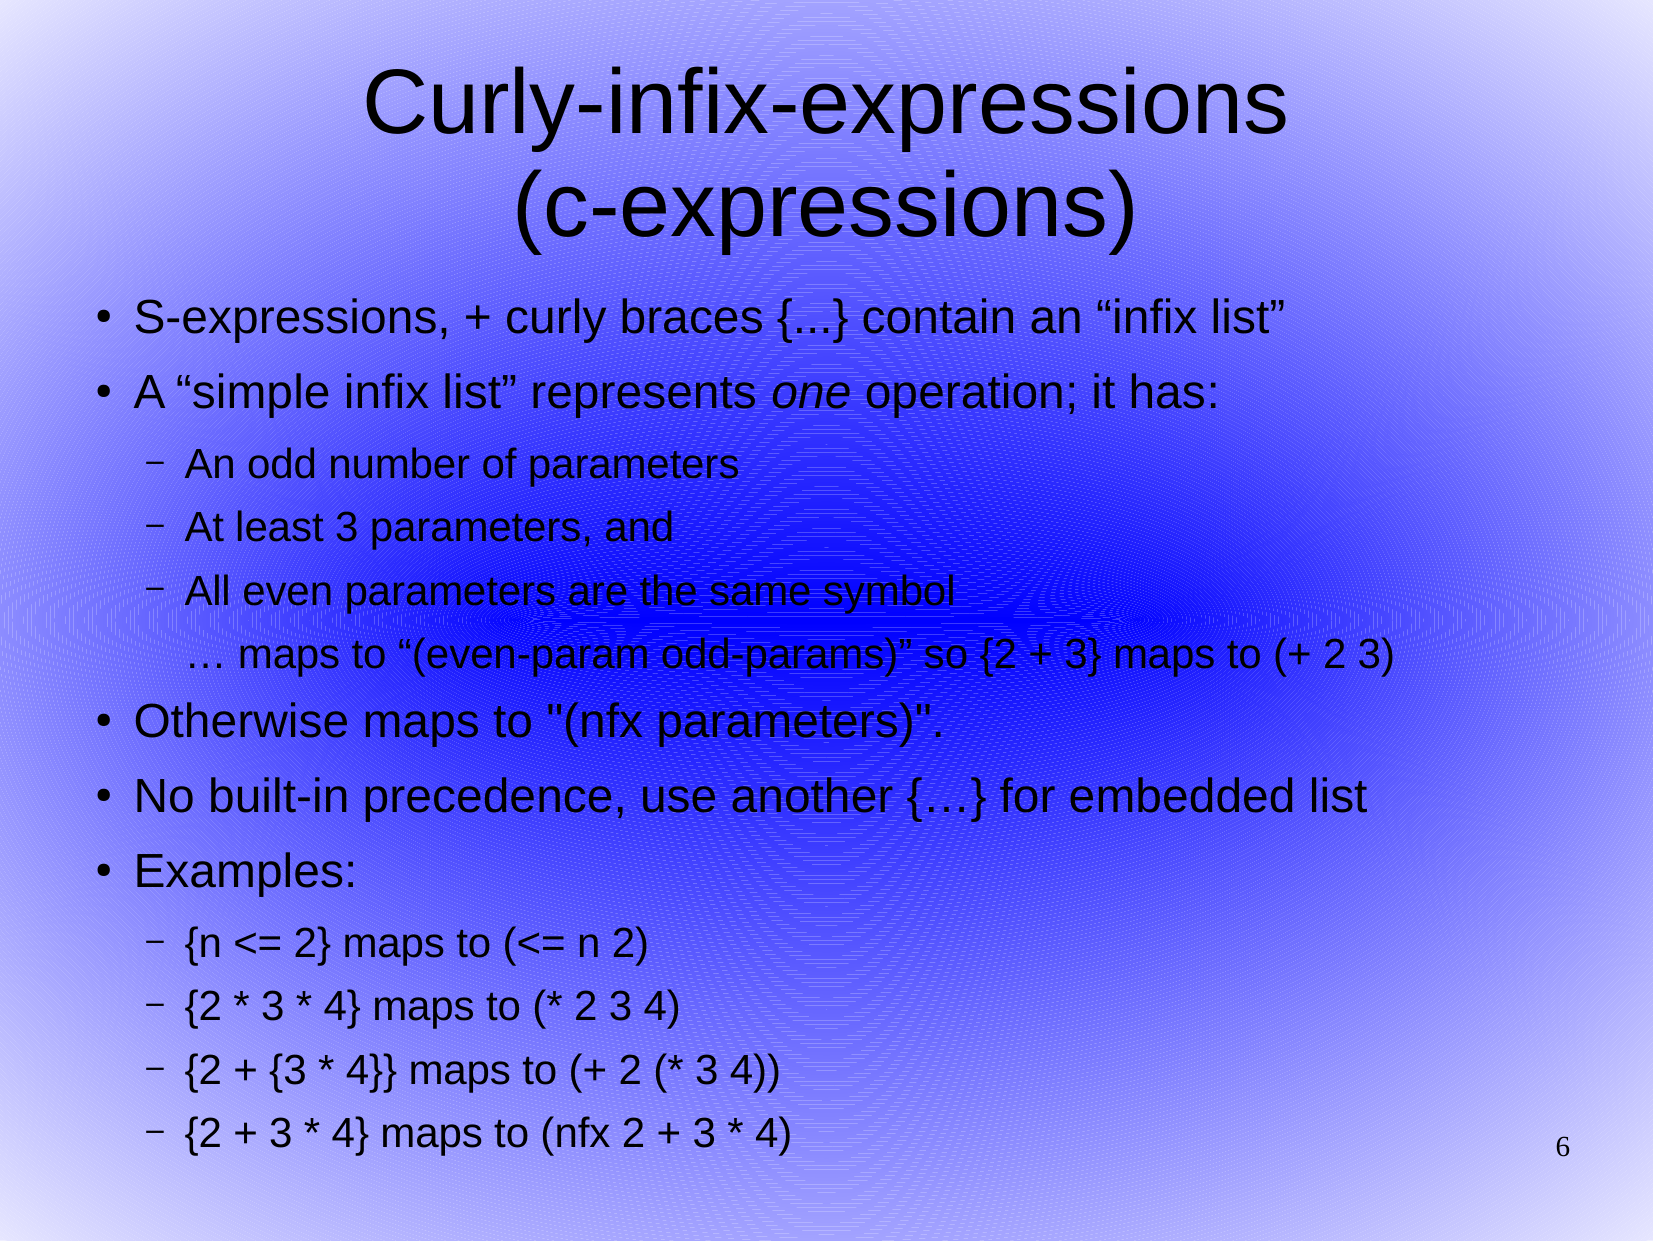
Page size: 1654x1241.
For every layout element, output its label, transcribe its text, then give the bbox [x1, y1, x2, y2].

title Curly-infix-expressions (c-expressions) [82, 49, 1571, 257]
list S-expressions, + curly braces {...} contain an “infix list” A “simple infix list” represents one operation; it has: An odd number of parameters At least 3 parameters, and All even parameters are the same symbol … maps to “(even-param odd-params)” so {2 + 3} maps to (+ 2 3) Otherwise maps to "(nfx parameters)". No built-in precedence, use another {…} for embedded list Examples: {n <= 2} maps to (<= n 2) {2 * 3 * 4} maps to (* 2 3 4) {2 + {3 * 4}} maps to (+ 2 (* 3 4)) {2 + 3 * 4} maps to (nfx 2 + 3 * 4) [82, 290, 1538, 1171]
